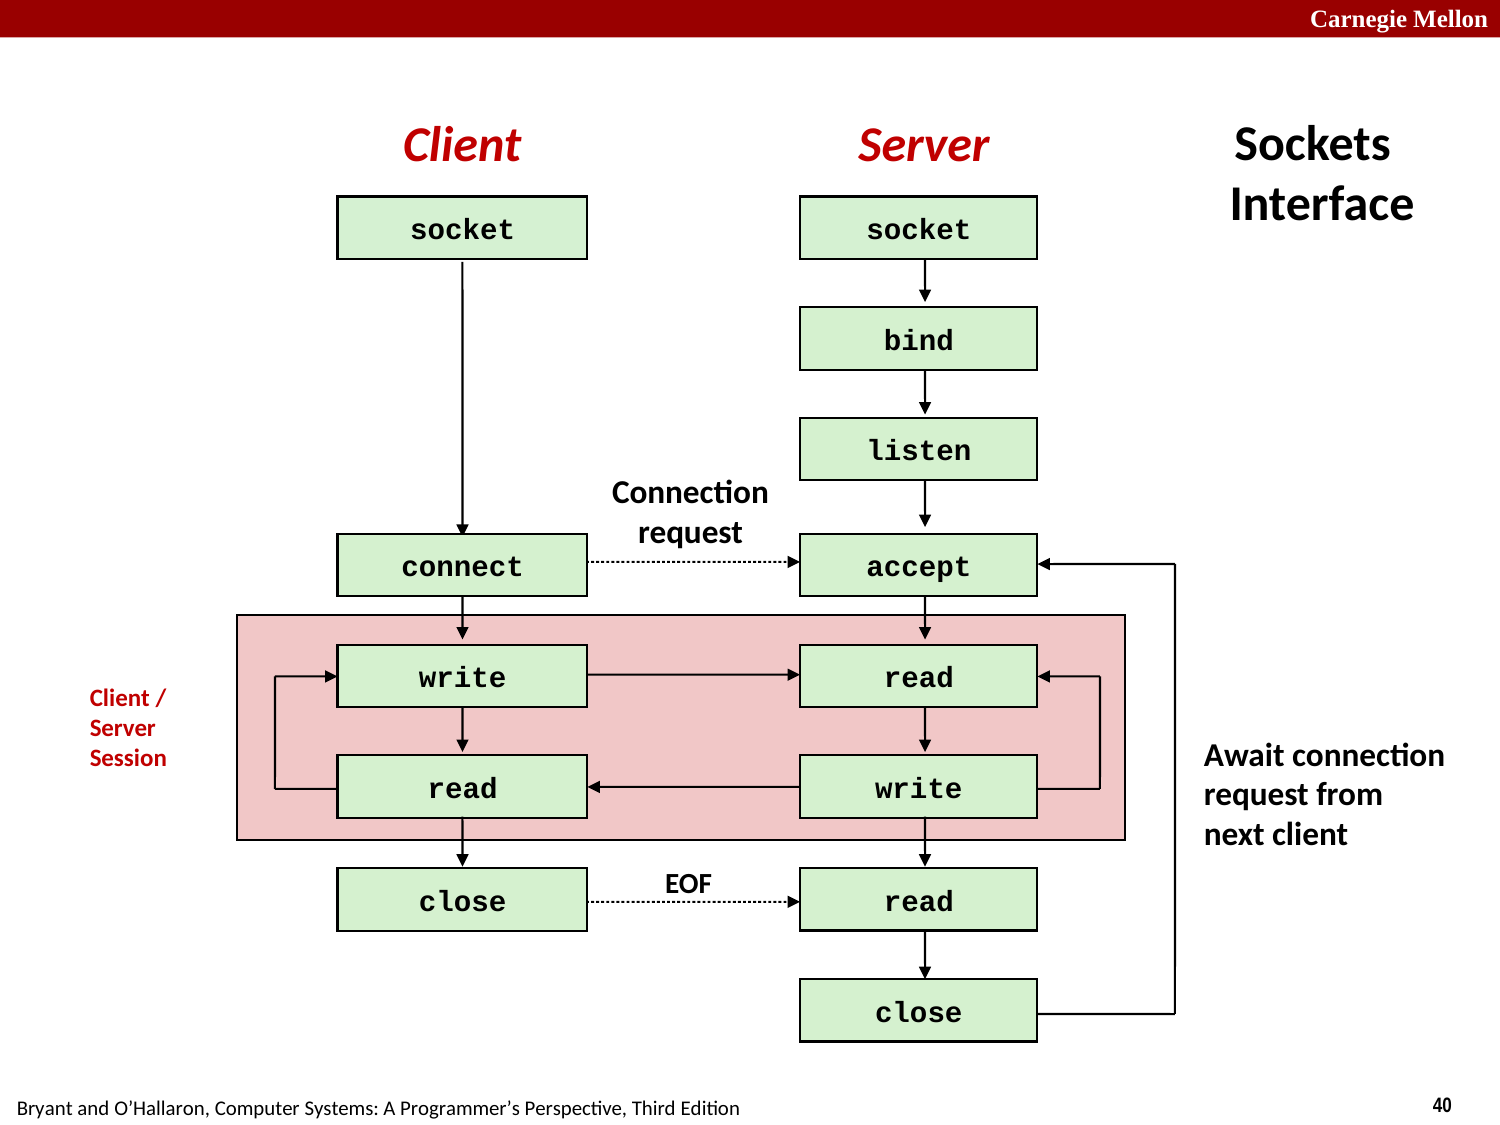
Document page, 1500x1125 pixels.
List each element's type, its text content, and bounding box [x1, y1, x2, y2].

text_box [464, 788, 923, 840]
text_box bind [799, 307, 1038, 370]
text_box Connection request [597, 462, 785, 558]
text_box Server [843, 104, 1005, 180]
text_box socket [337, 196, 588, 259]
text_box Client / Server Session [74, 674, 213, 779]
text_box Await connection request from next client [1189, 725, 1461, 860]
text_box close [337, 868, 588, 931]
text_box [237, 614, 1125, 840]
text_box accept [799, 533, 1038, 597]
text_box read [337, 755, 588, 818]
text_box read [799, 644, 1038, 708]
text_box read [799, 868, 1038, 931]
text_box Client [388, 104, 537, 180]
text_box listen [799, 417, 1038, 481]
text_box write [799, 755, 1038, 818]
text_box close [799, 979, 1038, 1042]
text_box socket [799, 196, 1038, 259]
text_box EOF [650, 857, 728, 907]
text_box write [337, 644, 588, 708]
text_box connect [337, 533, 588, 597]
text_box [276, 676, 1098, 787]
title Sockets Interface [1137, 72, 1488, 269]
